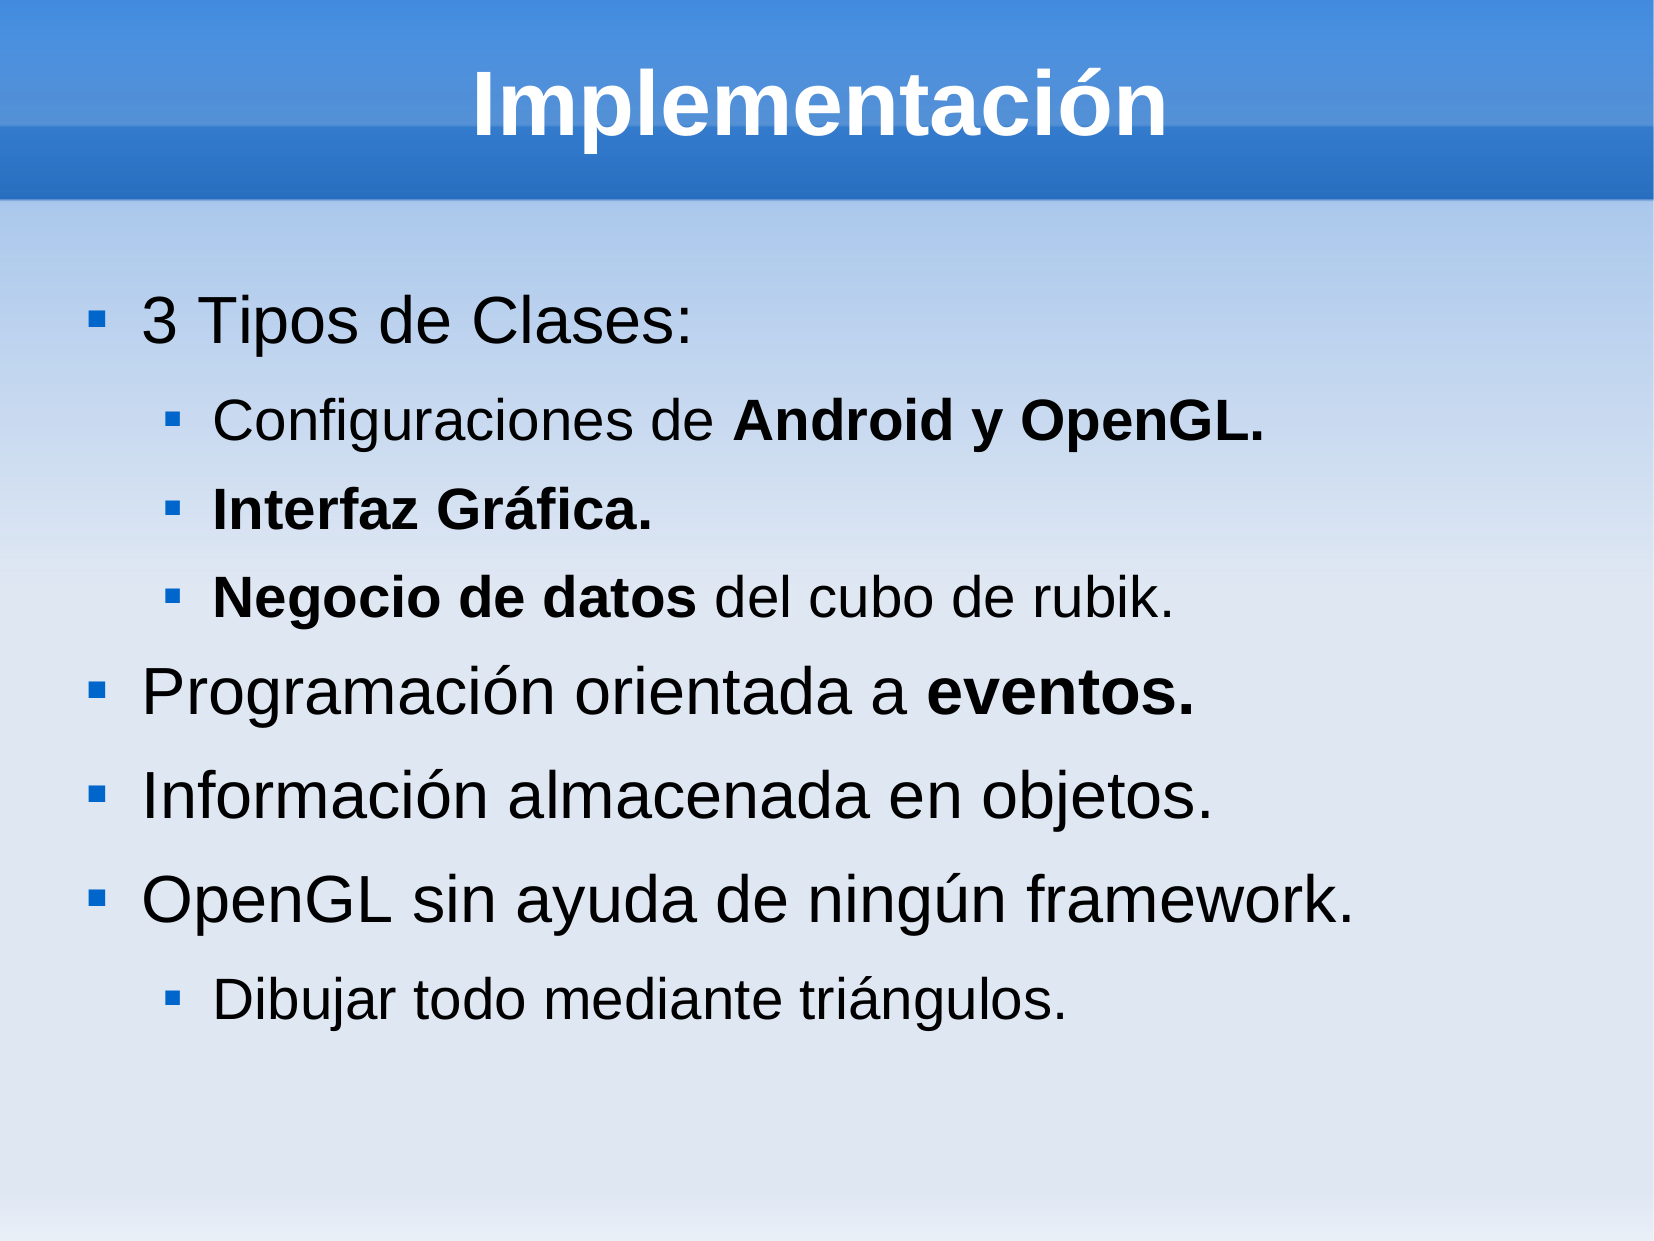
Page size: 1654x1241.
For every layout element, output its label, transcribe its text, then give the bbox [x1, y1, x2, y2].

list 3 Tipos de Clases: Configuraciones de Android y OpenGL. Interfaz Gráfica. Negocio de datos del cubo de rubik. Programación orientada a eventos. Información almacenada en objetos. OpenGL sin ayuda de ningún framework. Dibujar todo mediante triángulos. [70, 283, 1560, 1102]
title Implementación [76, 0, 1565, 208]
picture [0, 0, 1654, 1241]
